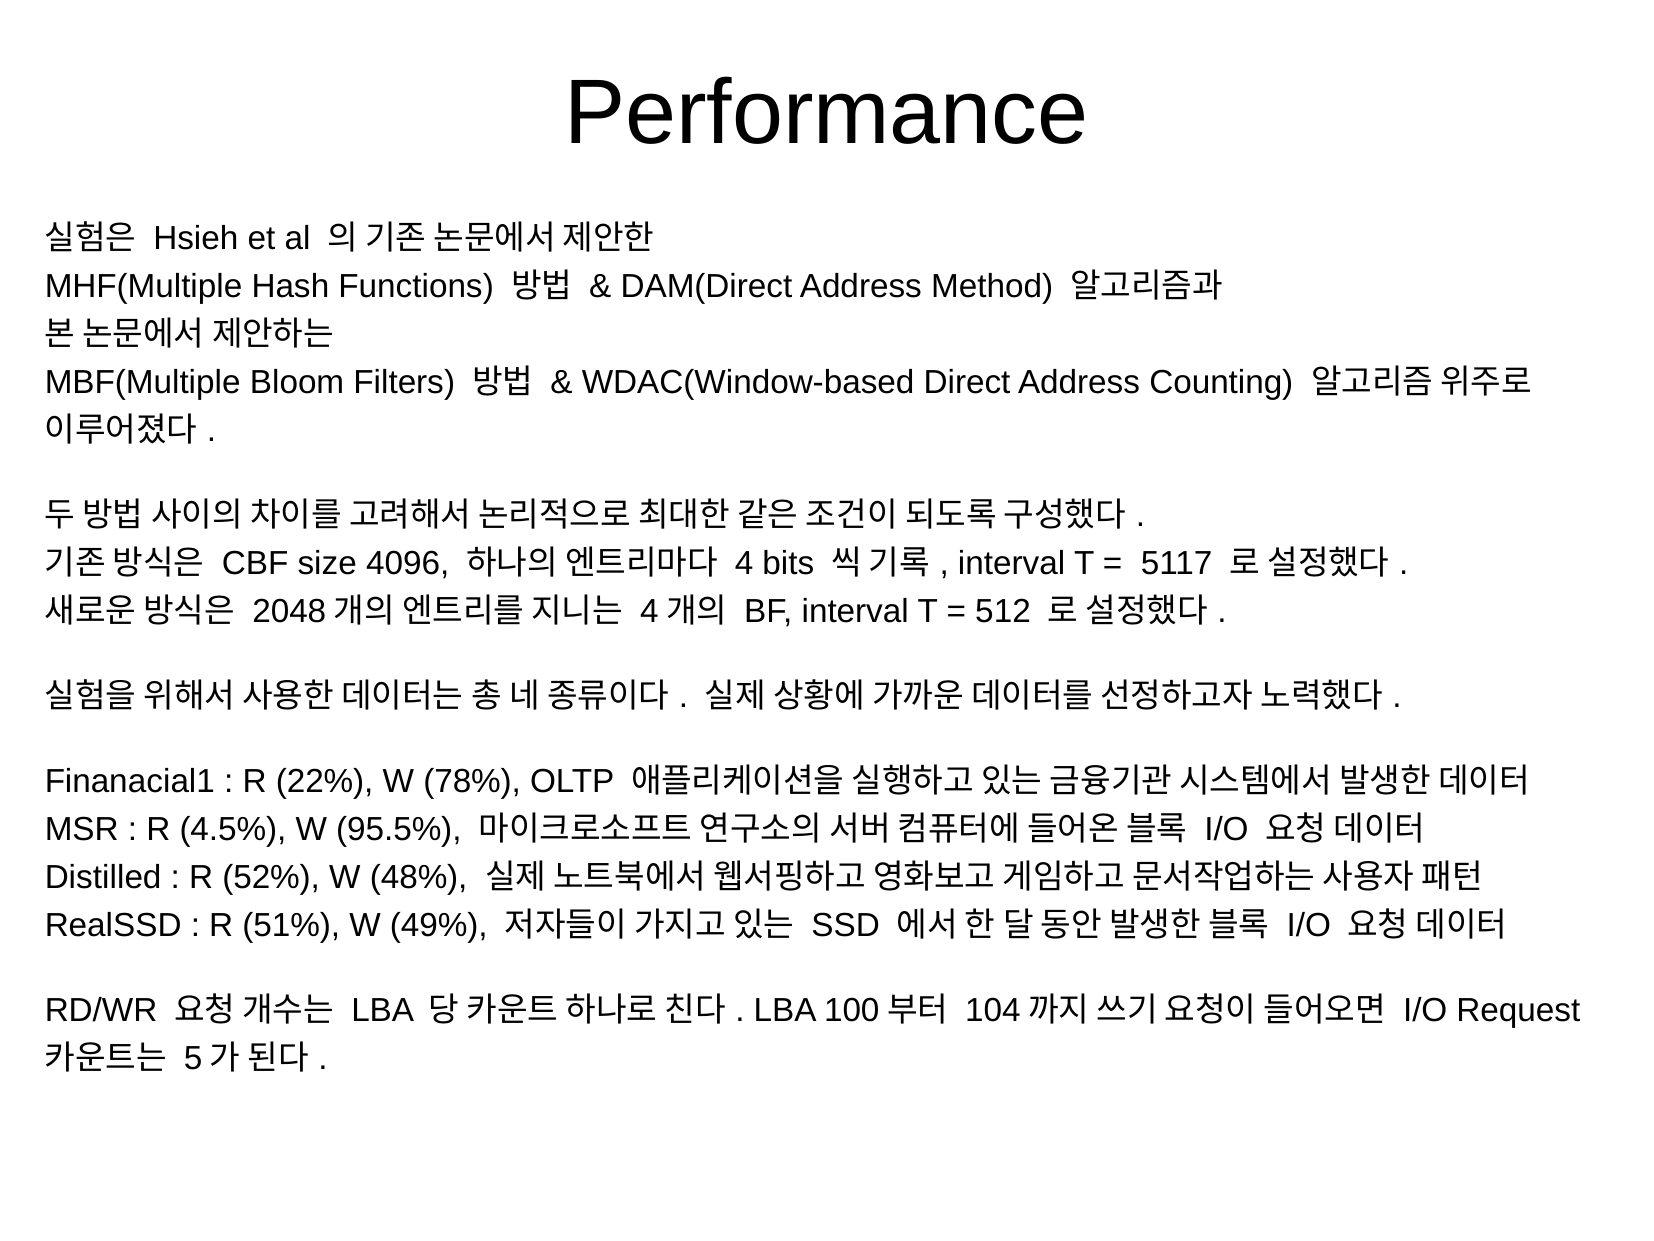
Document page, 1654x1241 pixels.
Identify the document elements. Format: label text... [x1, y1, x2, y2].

title Performance [82, 8, 1571, 203]
text_box 실험은 Hsieh et al 의 기존 논문에서 제안한 MHF(Multiple Hash Functions) 방법 & DAM(Direct Address Method) 알고리즘과 본 논문에서 제안하는 MBF(Multiple Bloom Filters) 방법 & WDAC(Window-based Direct Address Counting) 알고리즘 위주로 이루어졌다. 두 방법 사이의 차이를 고려해서 논리적으로 최대한 같은 조건이 되도록 구성했다. 기존 방식은 CBF size 4096, 하나의 엔트리마다 4 bits 씩 기록, interval T = 5117 로 설정했다. 새로운 방식은 2048개의 엔트리를 지니는 4개의 BF, interval T = 512 로 설정했다. 실험을 위해서 사용한 데이터는 총 네 종류이다. 실제 상황에 가까운 데이터를 선정하고자 노력했다. Finanacial1 : R (22%), W (78%), OLTP 애플리케이션을 실행하고 있는 금융기관 시스템에서 발생한 데이터 MSR : R (4.5%), W (95.5%), 마이크로소프트 연구소의 서버 컴퓨터에 들어온 블록 I/O 요청 데이터 Distilled : R (52%), W (48%), 실제 노트북에서 웹서핑하고 영화보고 게임하고 문서작업하는 사용자 패턴 RealSSD : R (51%), W (49%), 저자들이 가지고 있는 SSD 에서 한 달 동안 발생한 블록 I/O 요청 데이터 RD/WR 요청 개수는 LBA 당 카운트 하나로 친다. LBA 100부터 104까지 쓰기 요청이 들어오면 I/O Request 카운트는 5가 된다. [30, 203, 1621, 1171]
